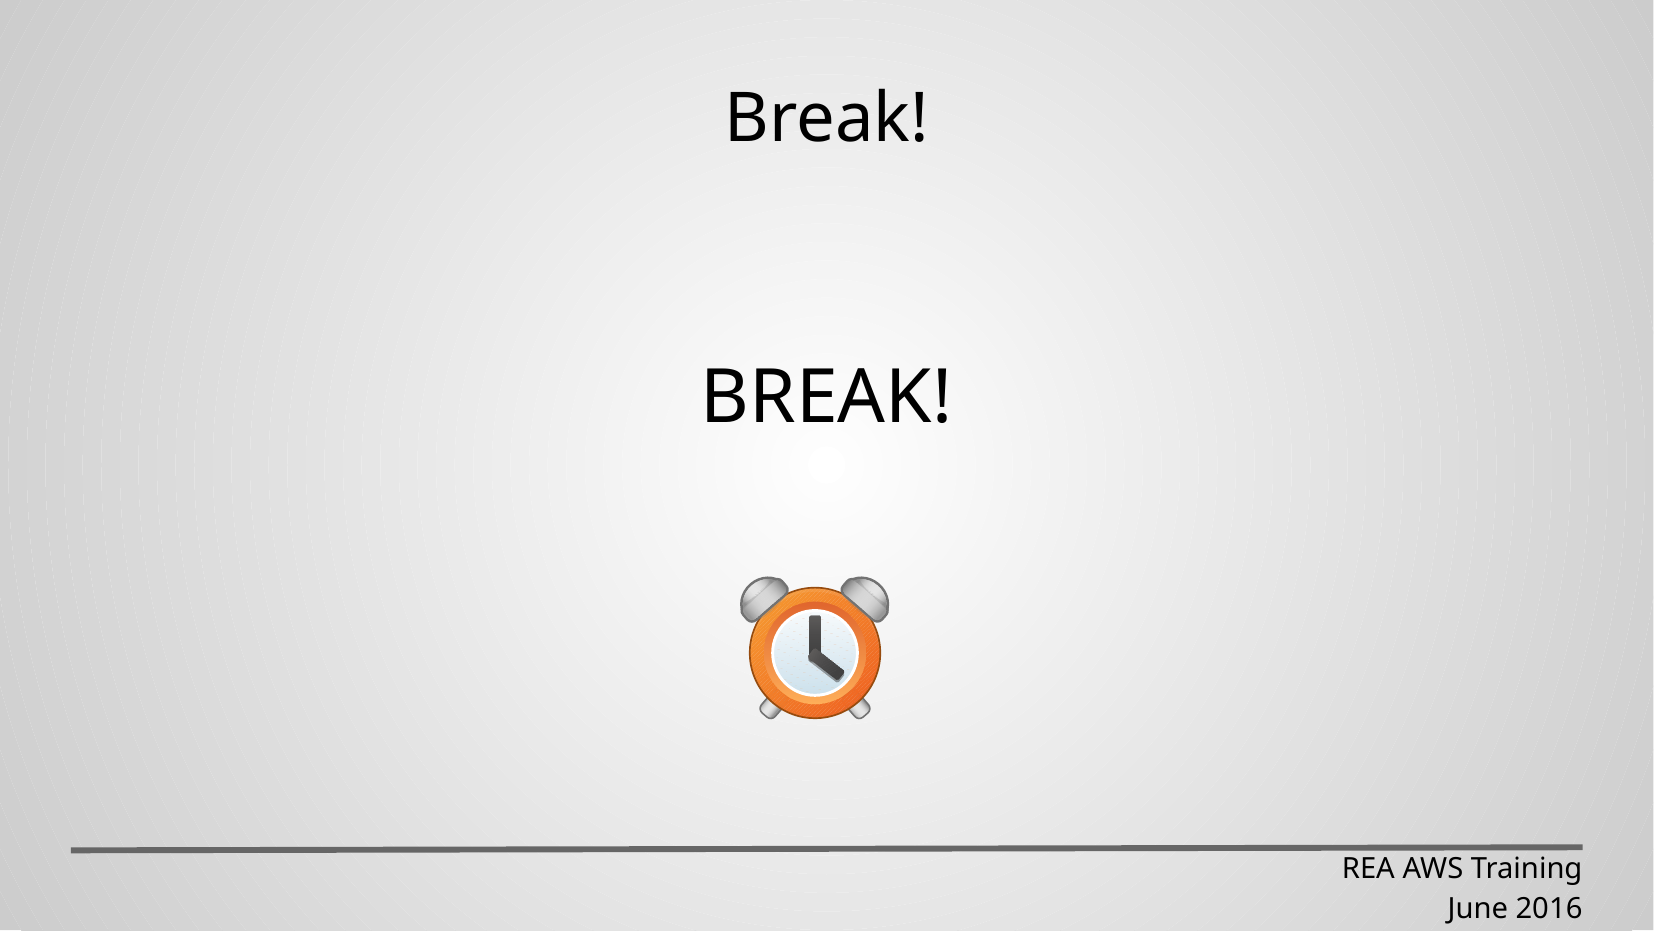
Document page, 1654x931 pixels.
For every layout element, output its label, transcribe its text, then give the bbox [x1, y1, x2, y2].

picture [730, 563, 899, 733]
list BREAK! [82, 217, 1571, 827]
title Break! [82, 36, 1571, 193]
